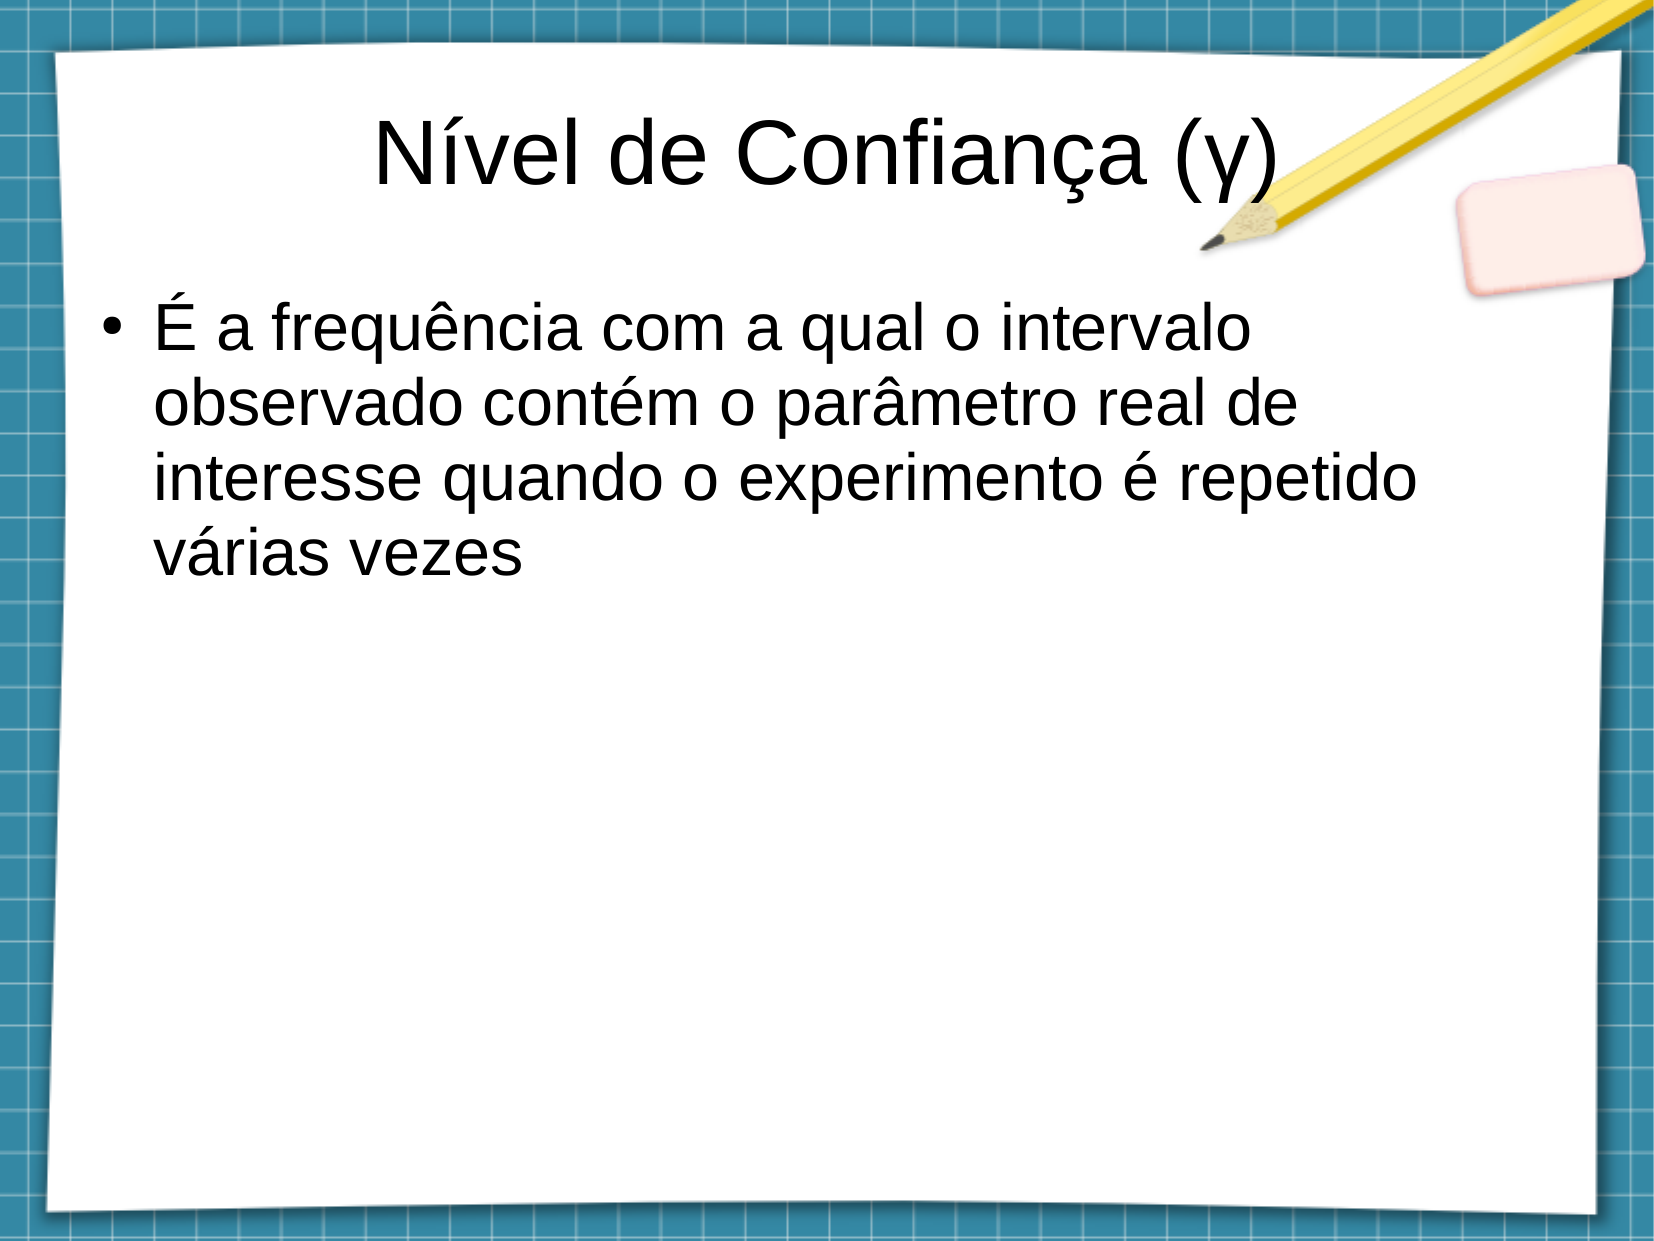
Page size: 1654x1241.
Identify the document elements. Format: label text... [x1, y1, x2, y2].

picture [0, 0, 1654, 1241]
list É a frequência com a qual o intervalo observado contém o parâmetro real de interesse quando o experimento é repetido várias vezes [82, 290, 1571, 1010]
title Nível de Confiança (γ) [82, 49, 1571, 257]
